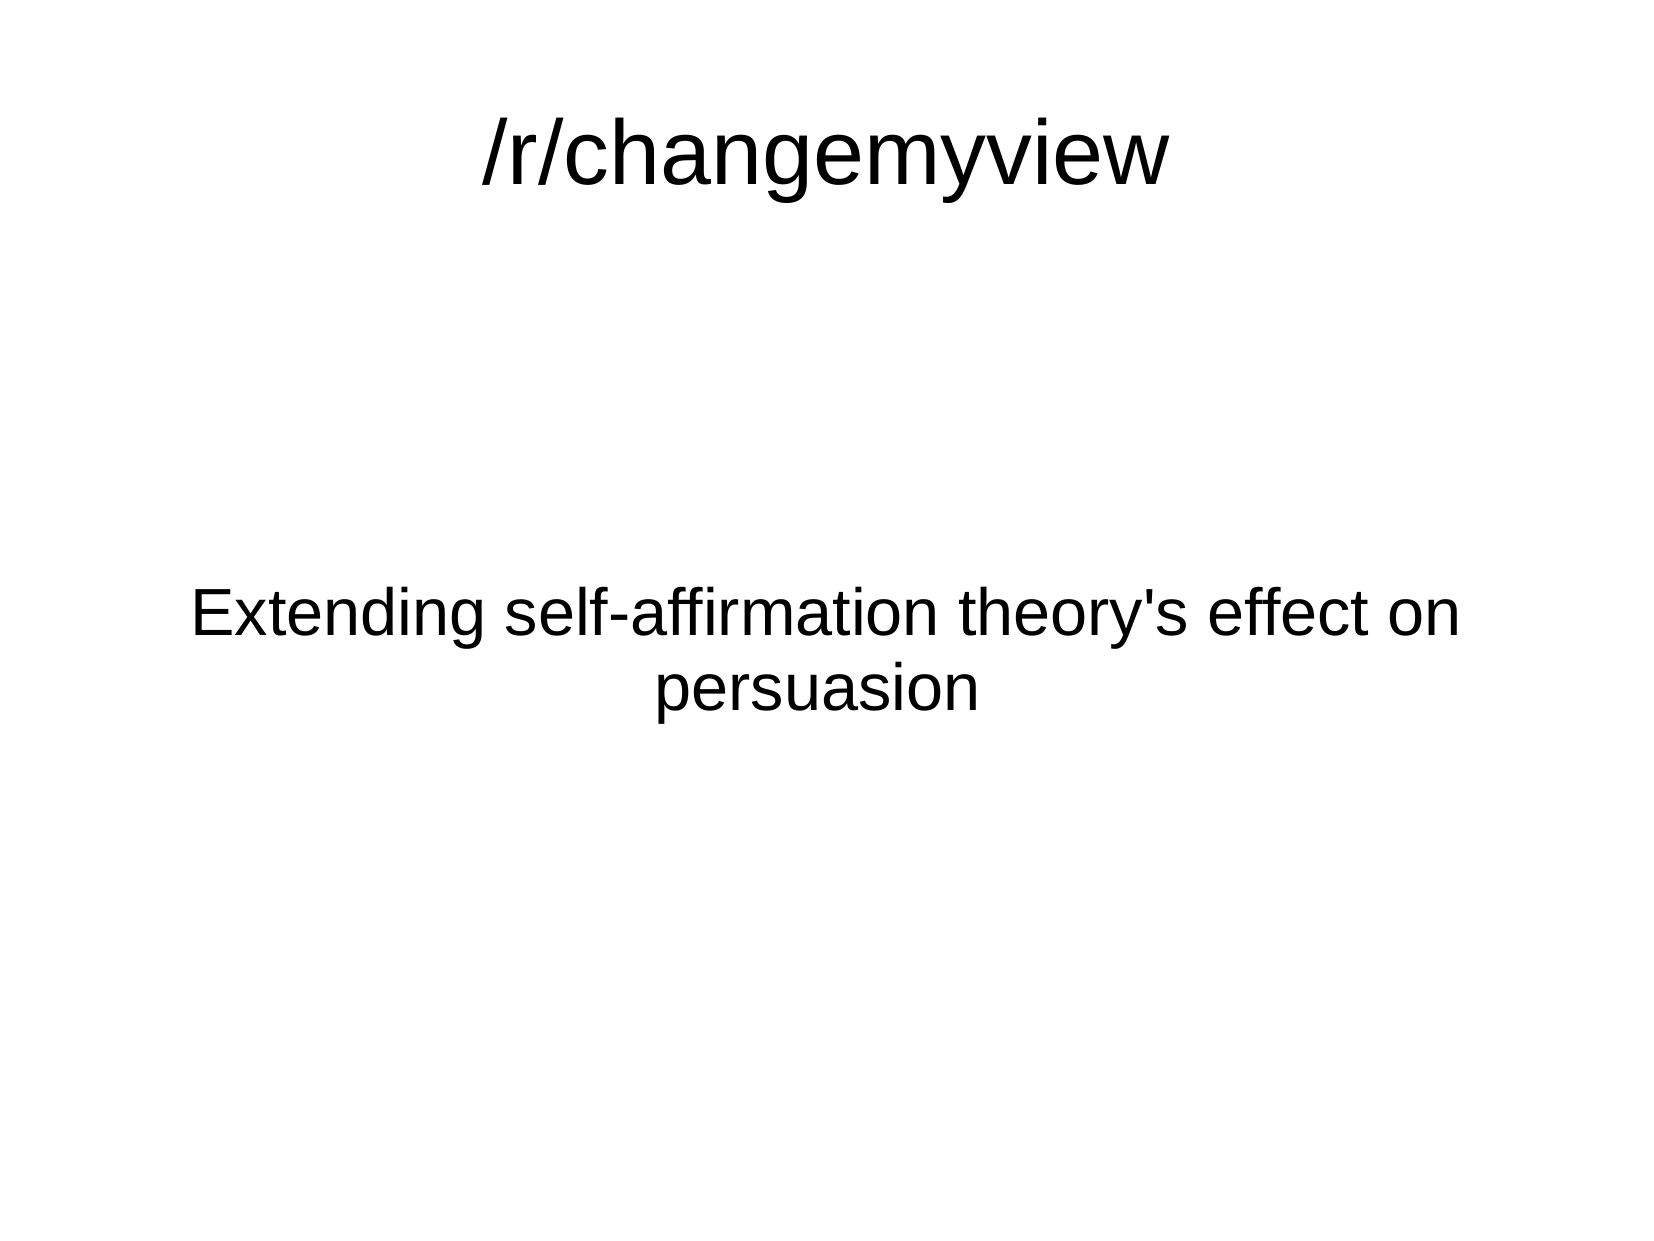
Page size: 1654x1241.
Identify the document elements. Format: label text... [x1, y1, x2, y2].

subtitle Extending self-affirmation theory's effect on persuasion [82, 290, 1571, 1010]
title /r/changemyview [82, 49, 1571, 257]
